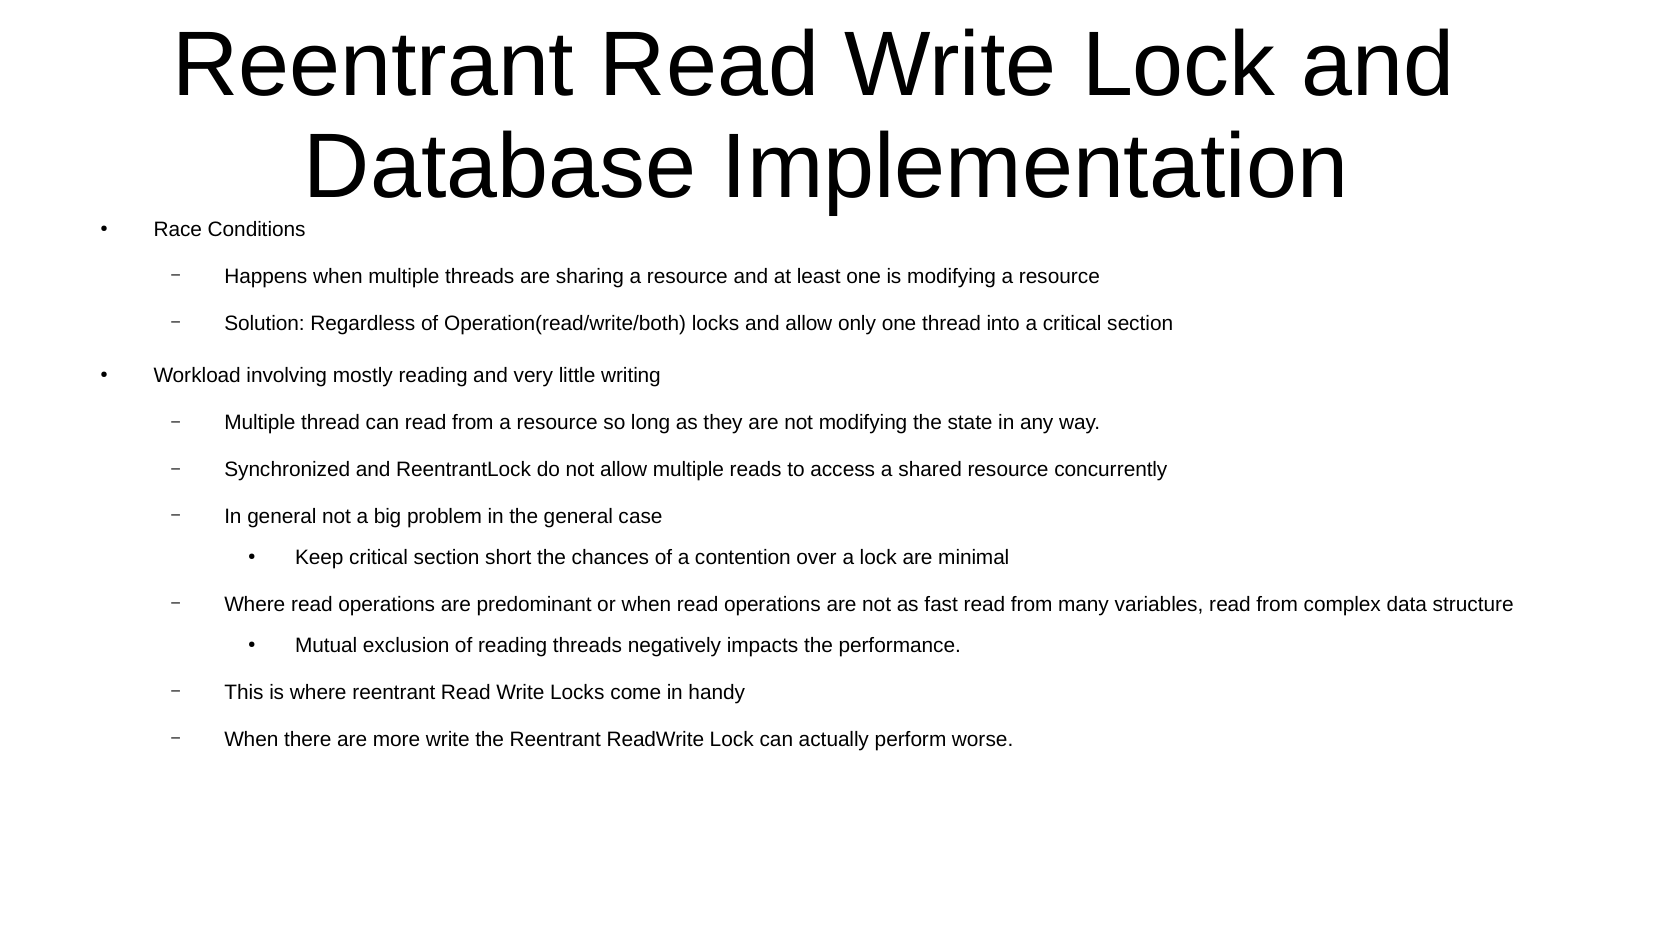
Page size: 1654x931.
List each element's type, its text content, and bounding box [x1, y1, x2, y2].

list Race Conditions Happens when multiple threads are sharing a resource and at least one is modifying a resource Solution: Regardless of Operation(read/write/both) locks and allow only one thread into a critical section Workload involving mostly reading and very little writing Multiple thread can read from a resource so long as they are not modifying the state in any way. Synchronized and ReentrantLock do not allow multiple reads to access a shared resource concurrently In general not a big problem in the general case Keep critical section short the chances of a contention over a lock are minimal Where read operations are predominant or when read operations are not as fast read from many variables, read from complex data structure Mutual exclusion of reading threads negatively impacts the performance. This is where reentrant Read Write Locks come in handy When there are more write the Reentrant ReadWrite Lock can actually perform worse. [82, 217, 1576, 871]
title Reentrant Read Write Lock and Database Implementation [82, 12, 1571, 217]
